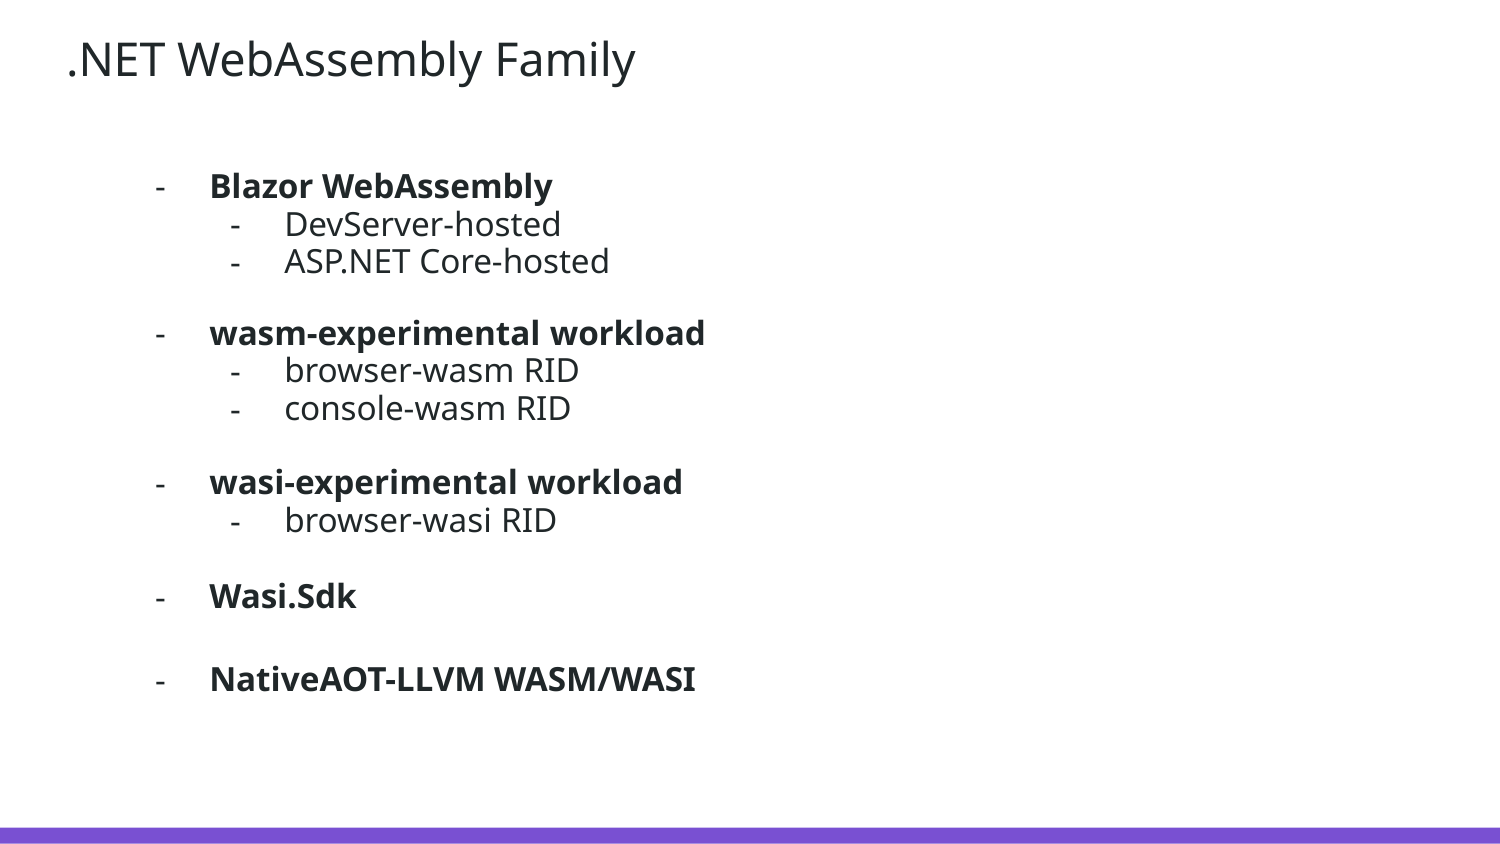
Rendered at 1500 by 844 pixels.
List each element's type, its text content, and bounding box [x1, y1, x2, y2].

list NativeAOT-LLVM WASM/WASI [119, 646, 789, 732]
title .NET WebAssembly Family [51, 12, 1449, 106]
list Blazor WebAssembly DevServer-hosted ASP.NET Core-hosted [119, 152, 717, 299]
list wasi-experimental workload browser-wasi RID Wasi.Sdk [119, 497, 732, 646]
list wasm-experimental workload browser-wasm RID console-wasm RID [119, 299, 789, 497]
